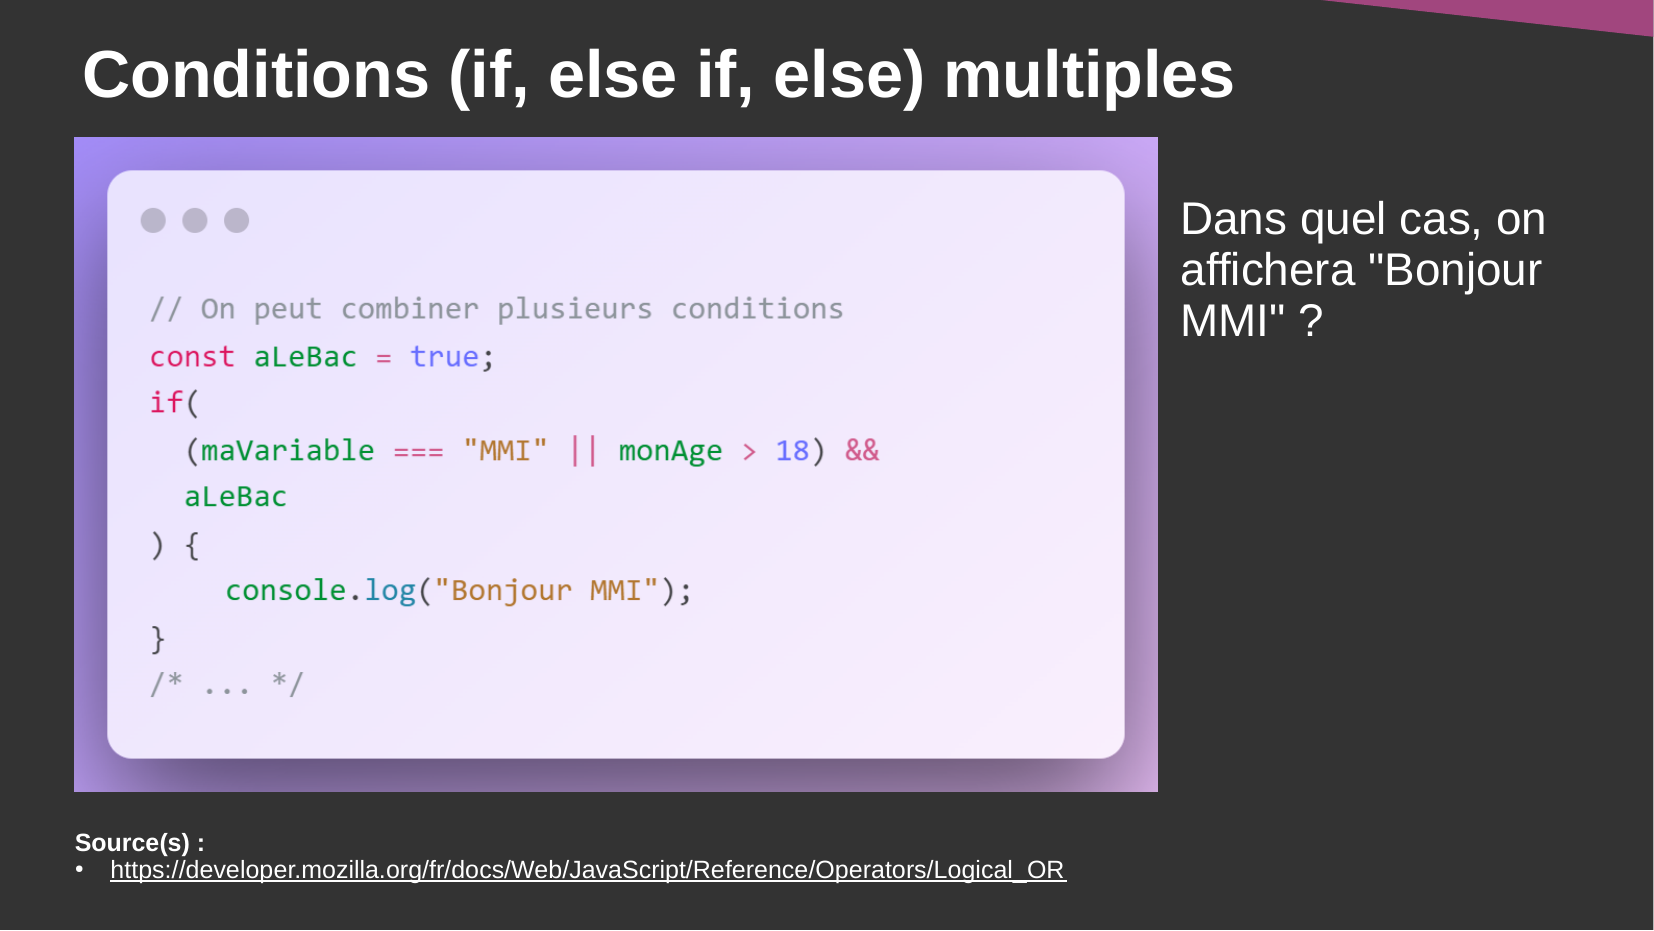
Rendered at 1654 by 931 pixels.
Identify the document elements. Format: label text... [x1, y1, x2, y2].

picture [74, 137, 1158, 792]
title Conditions (if, else if, else) multiples [82, 37, 1571, 114]
text_box [1321, 0, 1654, 37]
text_box Source(s) : https://developer.mozilla.org/fr/docs/Web/JavaScript/Reference/Operators/Logical_OR [60, 820, 1583, 892]
title Dans quel cas, on affichera "Bonjour MMI" ? [1180, 192, 1630, 347]
